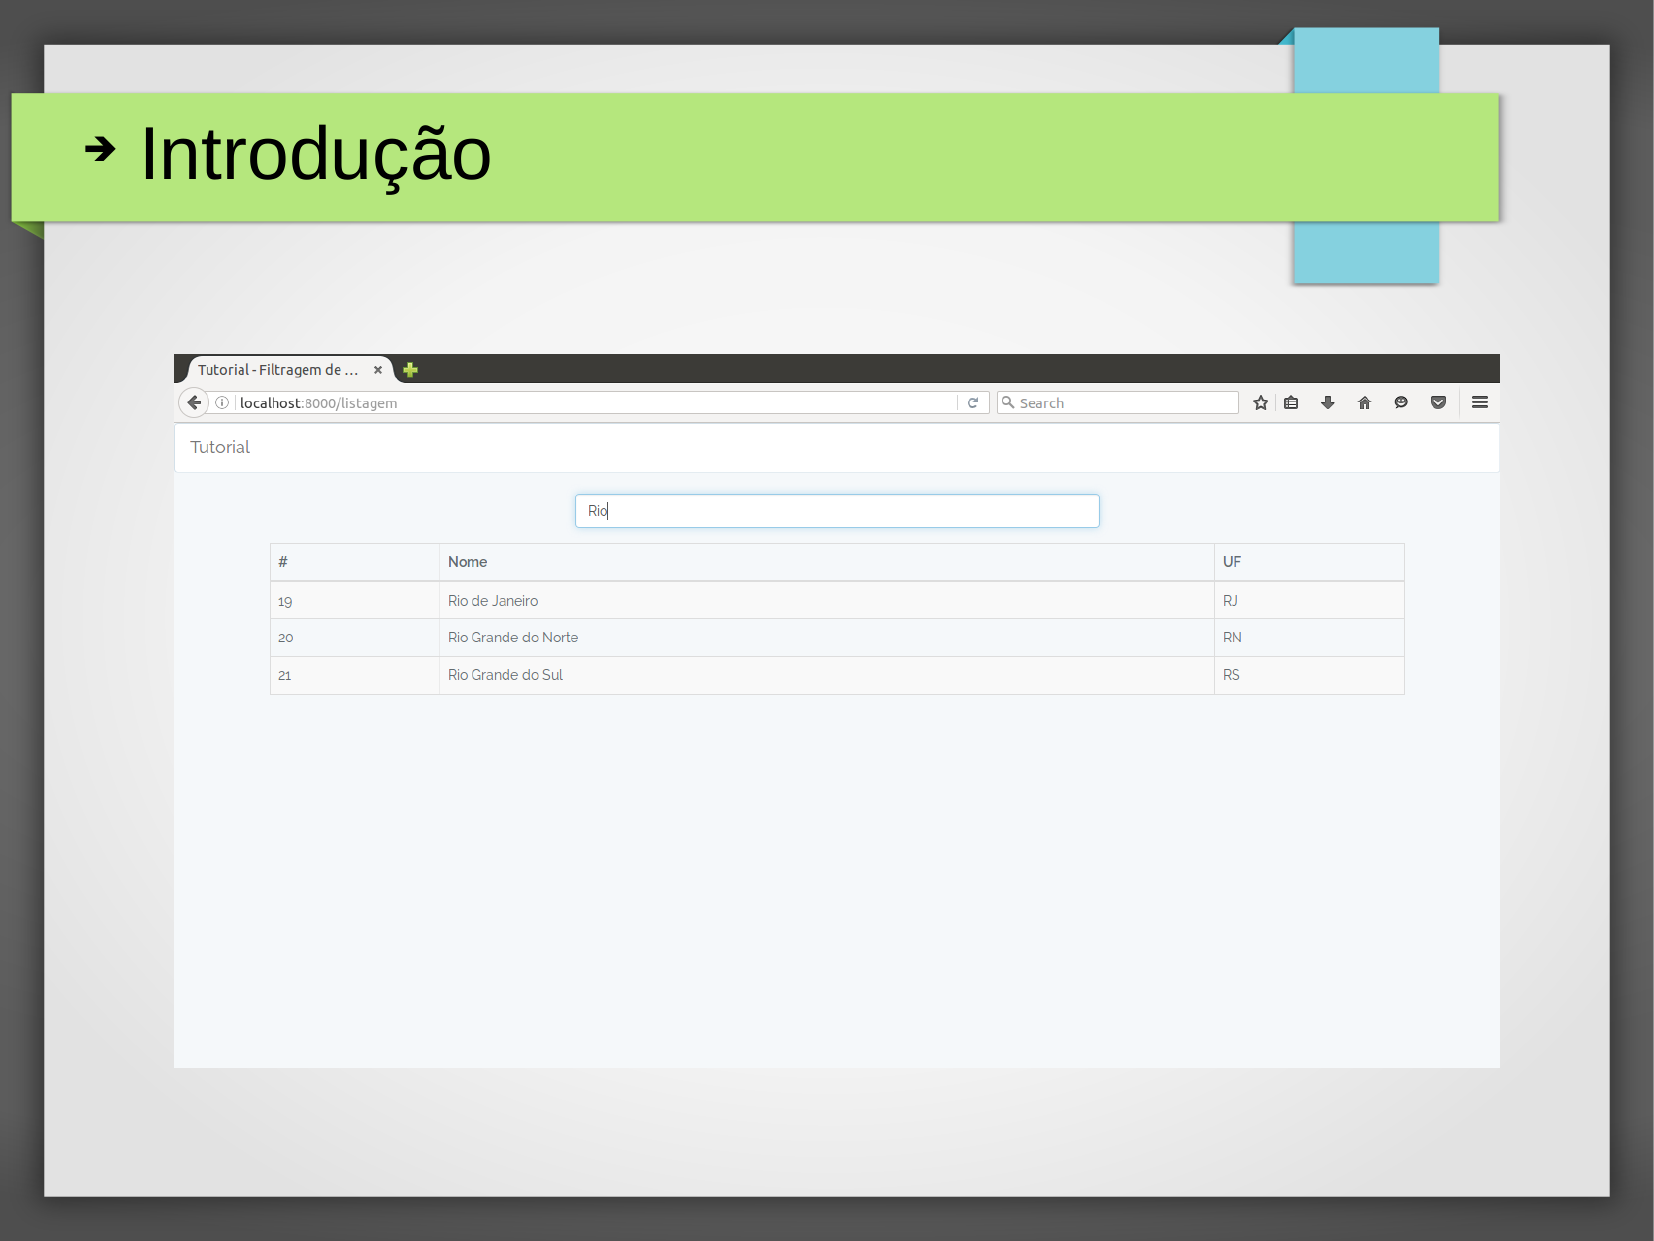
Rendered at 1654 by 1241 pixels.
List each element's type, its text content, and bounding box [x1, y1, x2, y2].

title Introdução [82, 94, 1264, 213]
picture [0, 0, 1654, 1241]
